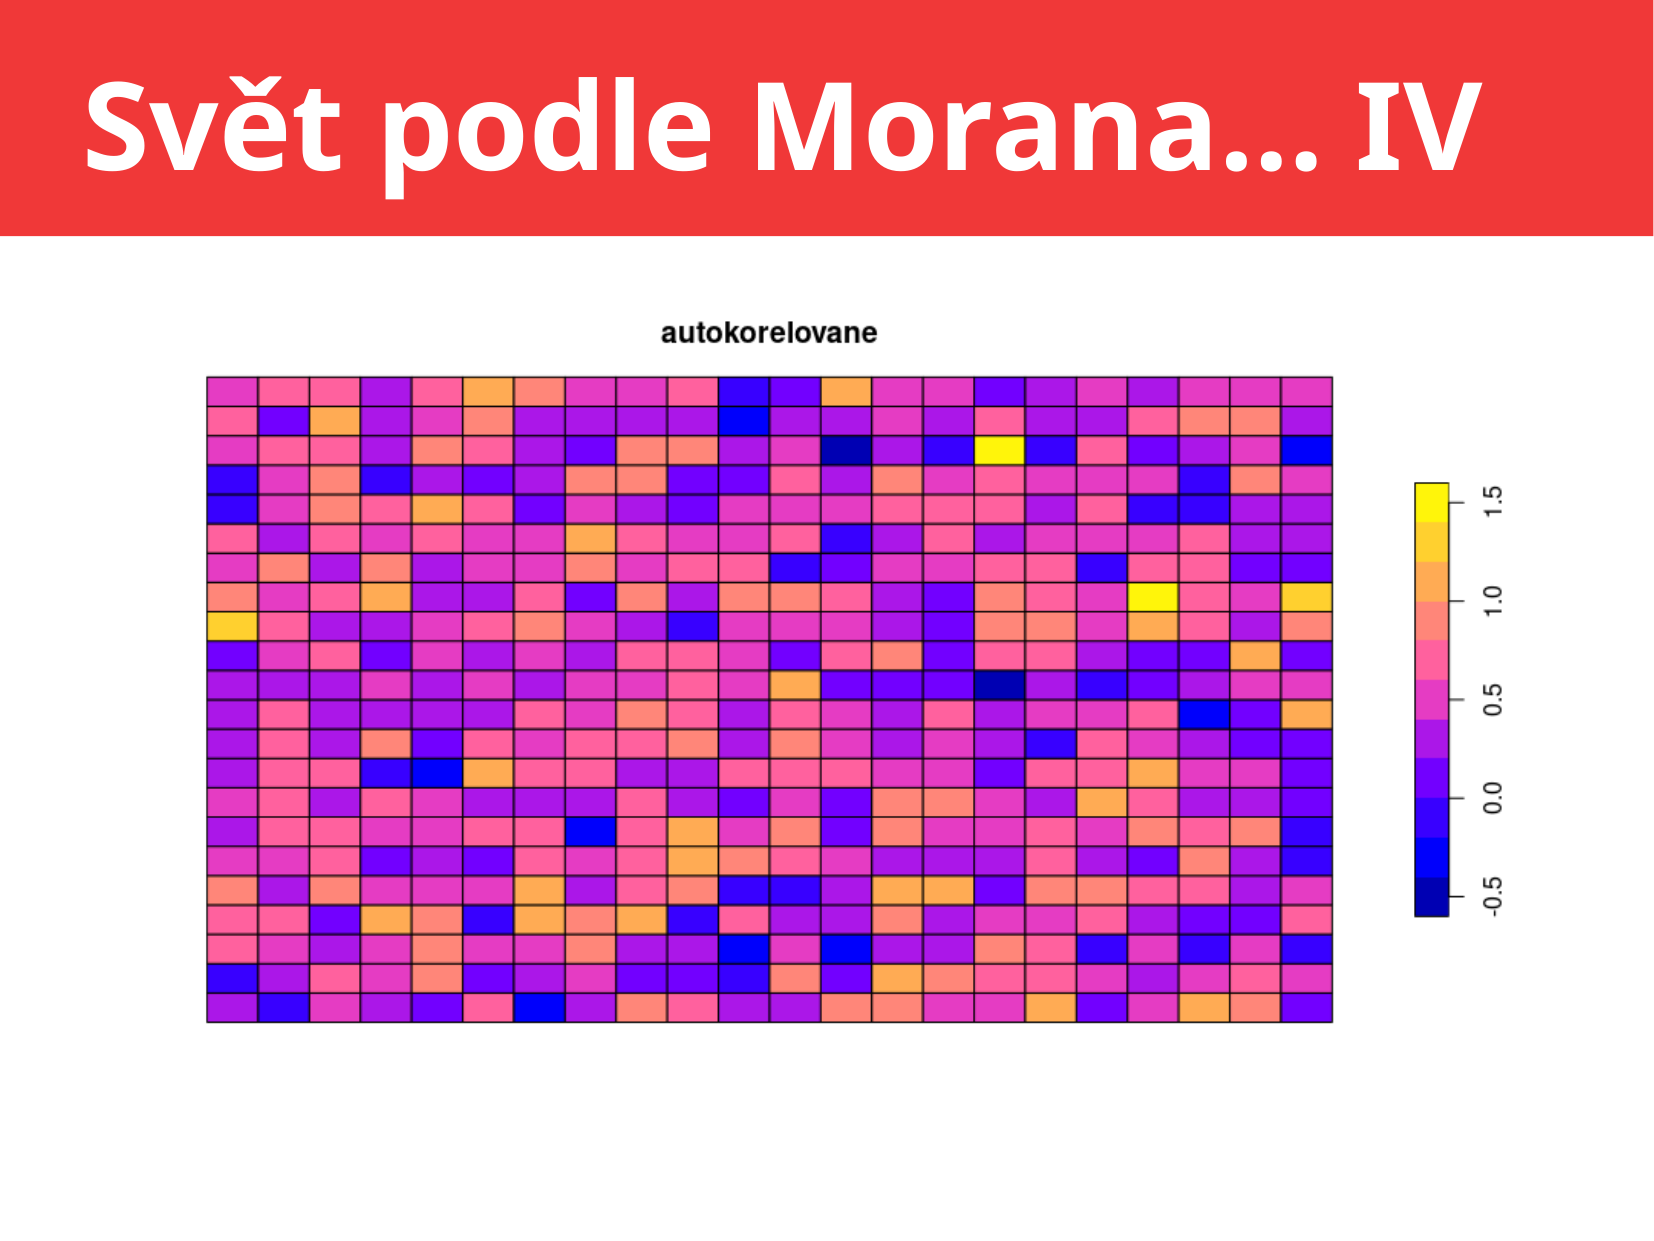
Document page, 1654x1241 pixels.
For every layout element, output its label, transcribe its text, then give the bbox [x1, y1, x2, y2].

title Svět podle Morana… IV [82, 19, 1571, 227]
picture [133, 314, 1511, 1080]
